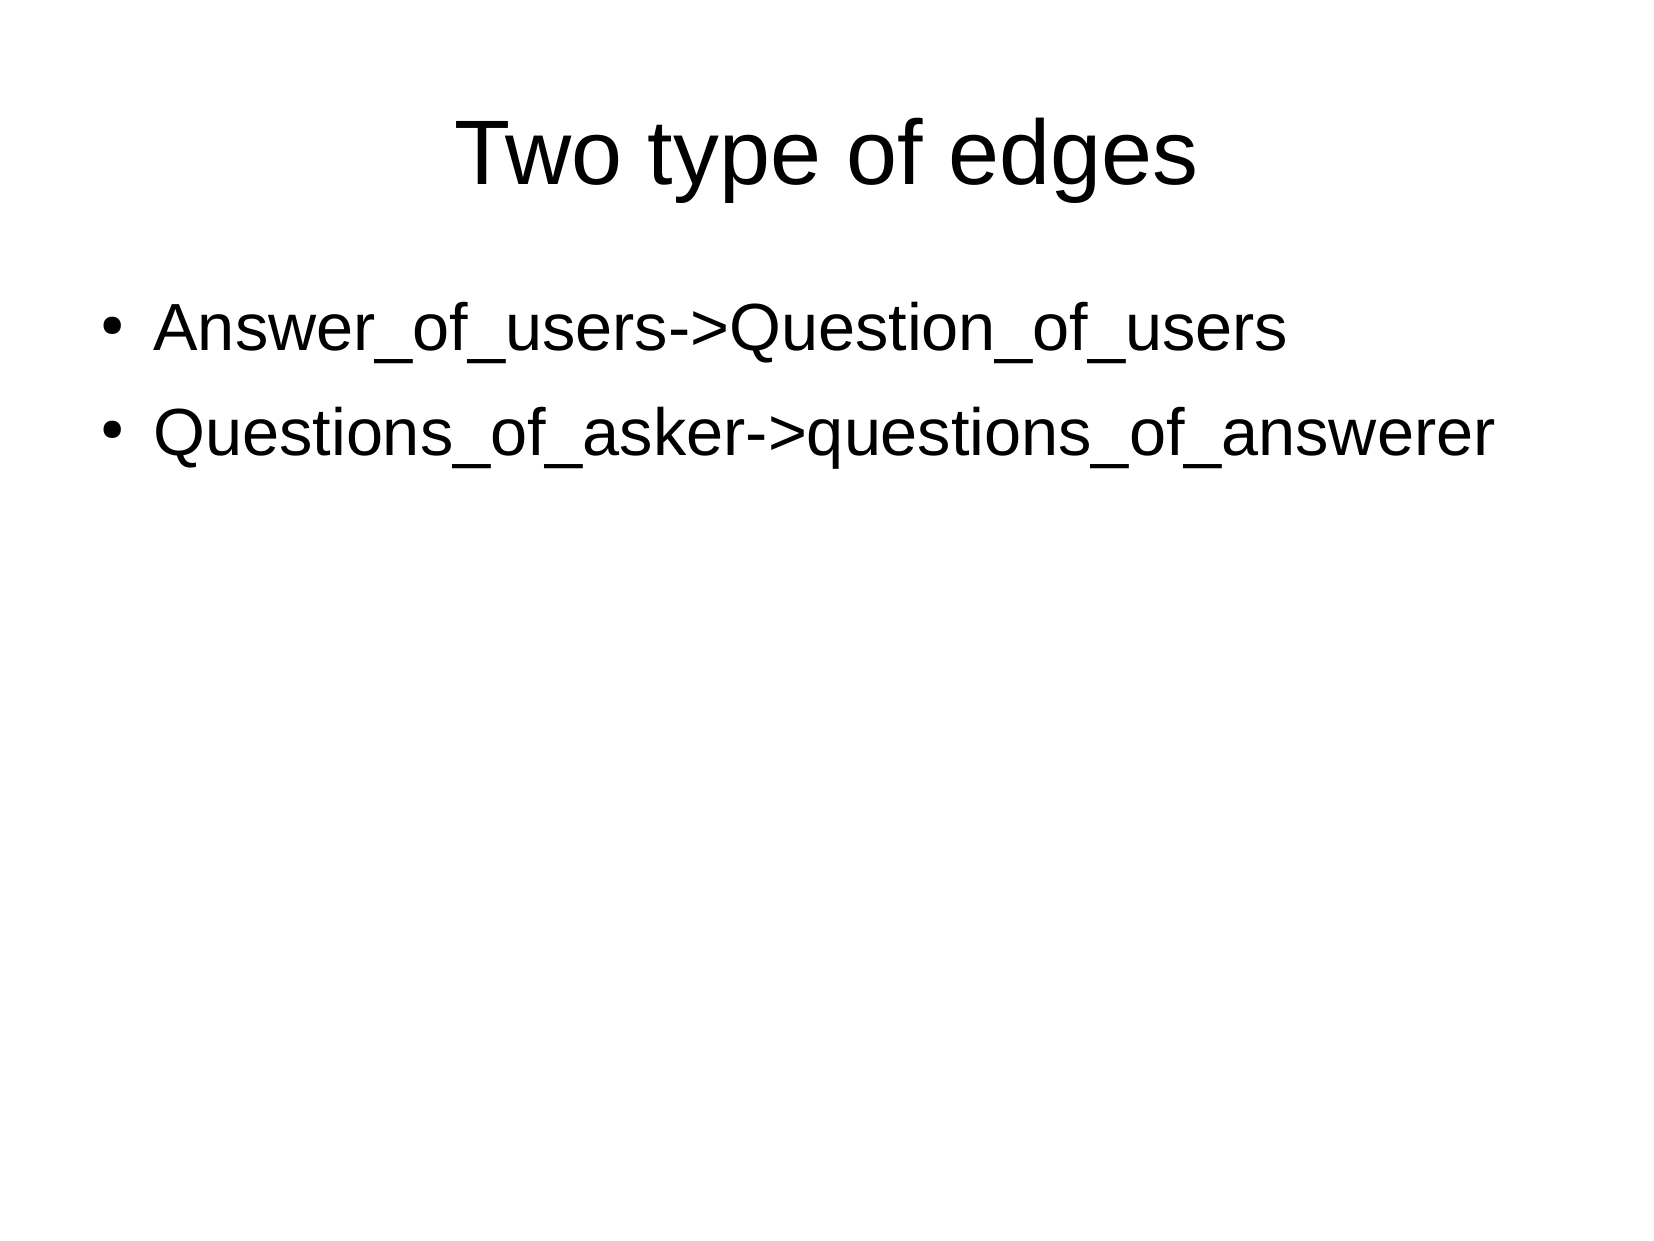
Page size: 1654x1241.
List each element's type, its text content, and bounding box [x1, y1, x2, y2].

list Answer_of_users->Question_of_users Questions_of_asker->questions_of_answerer [82, 290, 1571, 1010]
title Two type of edges [82, 49, 1571, 257]
